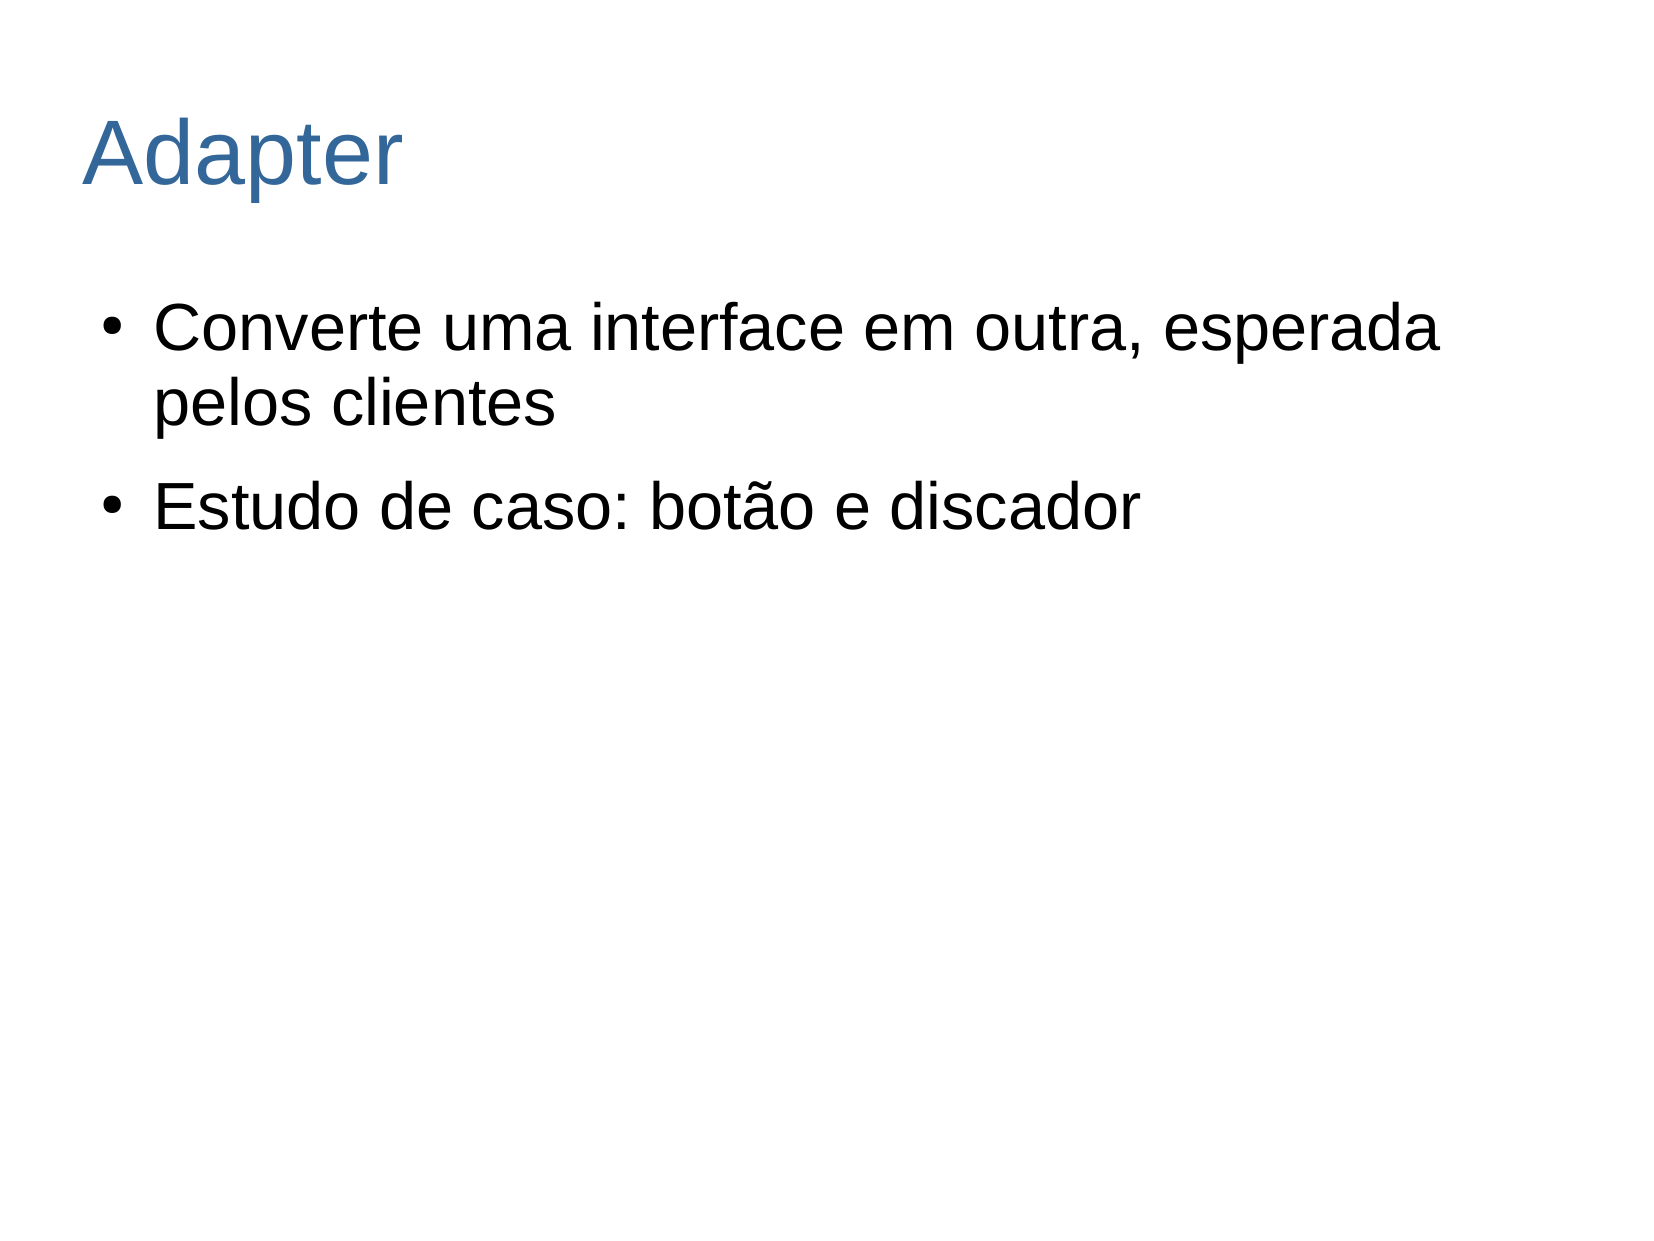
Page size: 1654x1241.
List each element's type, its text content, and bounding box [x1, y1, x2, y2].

title Adapter [82, 49, 1571, 257]
list Converte uma interface em outra, esperada pelos clientes Estudo de caso: botão e discador [82, 290, 1571, 1010]
